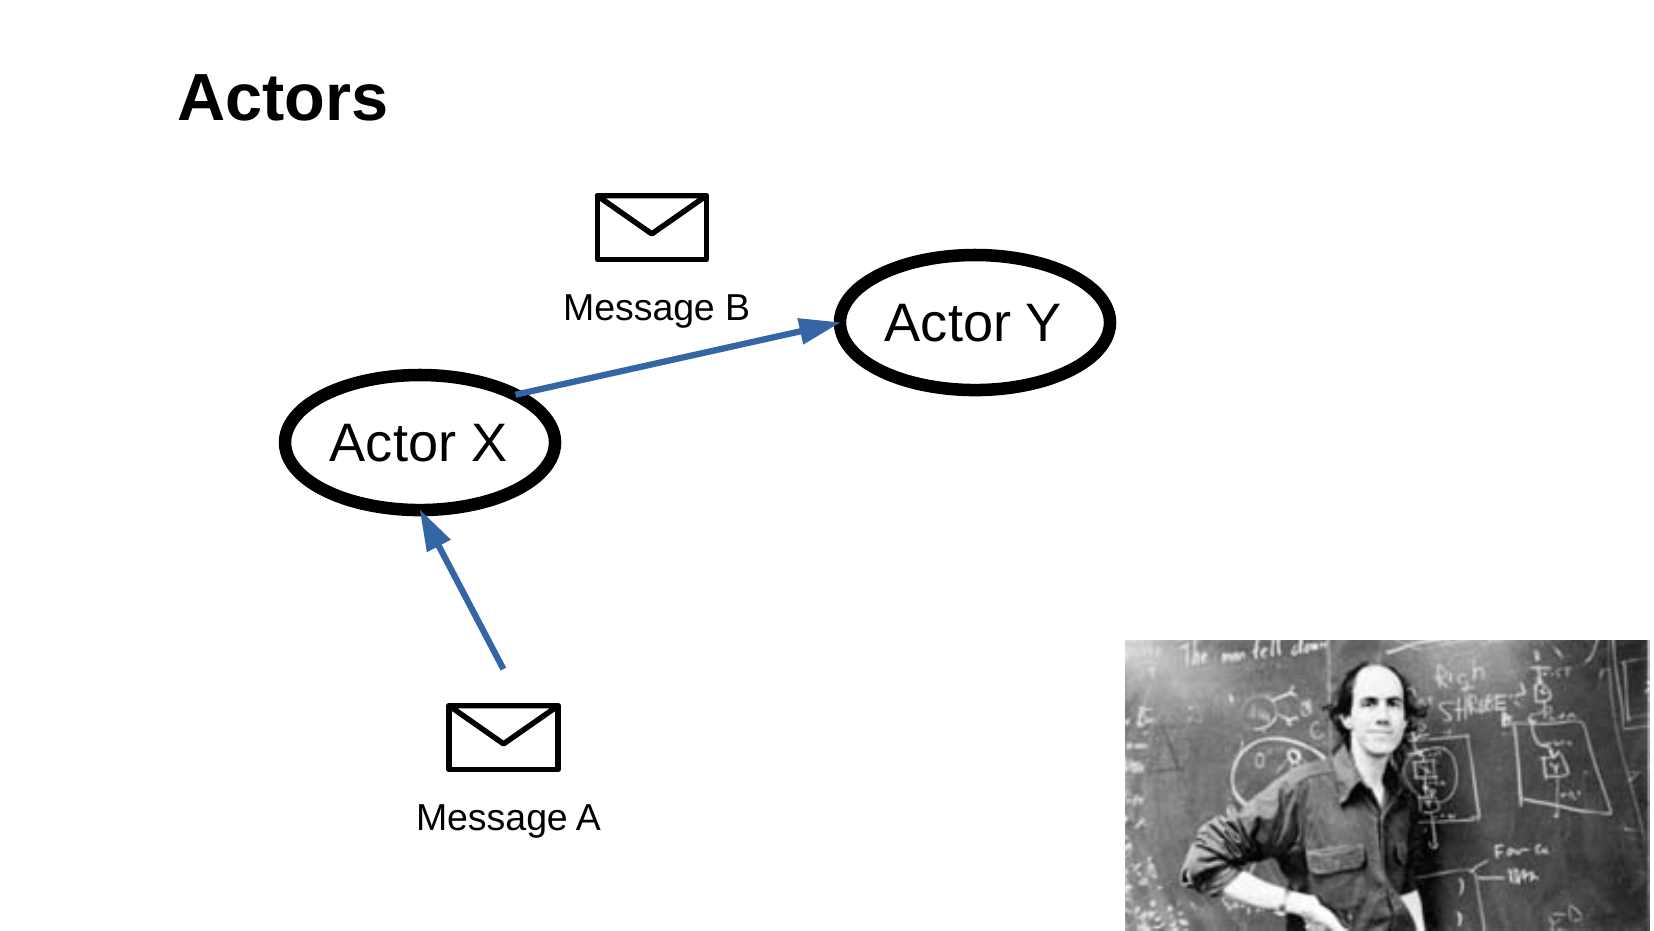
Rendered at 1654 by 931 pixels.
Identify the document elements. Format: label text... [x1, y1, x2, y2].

text_box Actor Y [870, 284, 1096, 361]
picture [583, 159, 721, 331]
picture [435, 669, 572, 841]
picture [1125, 640, 1650, 931]
text_box Actor X [315, 404, 541, 481]
list Actors [106, 60, 1651, 856]
